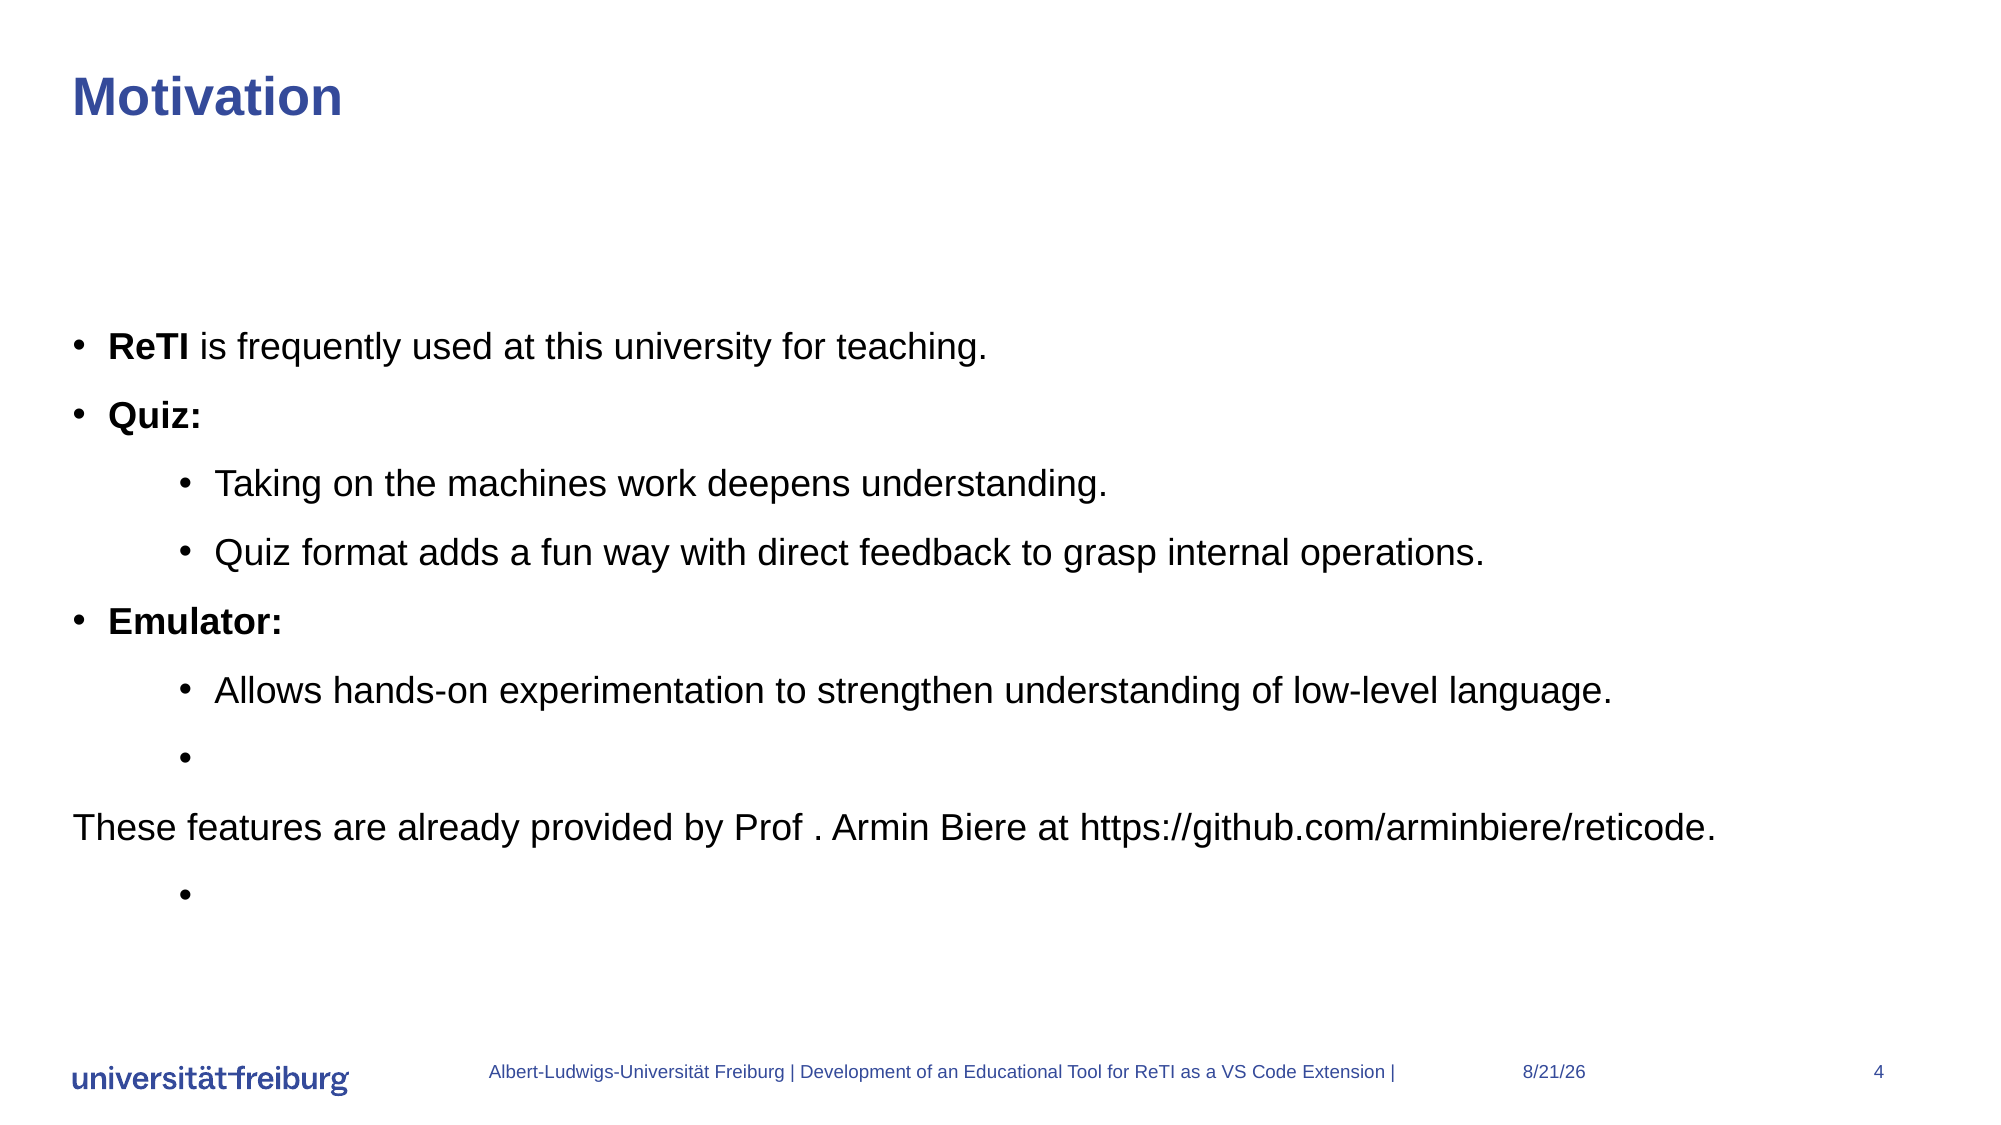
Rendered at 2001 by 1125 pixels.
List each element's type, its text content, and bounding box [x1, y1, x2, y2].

list ReTI is frequently used at this university for teaching. Quiz: Taking on the machines work deepens understanding. Quiz format adds a fun way with direct feedback to grasp internal operations. Emulator: Allows hands-on experimentation to strengthen understanding of low-level language. These features are already provided by Prof . Armin Biere at https://github.com/arminbiere/reticode. [72, 175, 1934, 1018]
text_box 21. März 2024 [1517, 1060, 1754, 1090]
title Motivation [72, 59, 1934, 120]
text_box Albert-Ludwigs-Universität Freiburg | Development of an Educational Tool for ReTI as a VS Code Extension | [488, 1060, 1517, 1090]
text_box 7 [1873, 1060, 1934, 1090]
